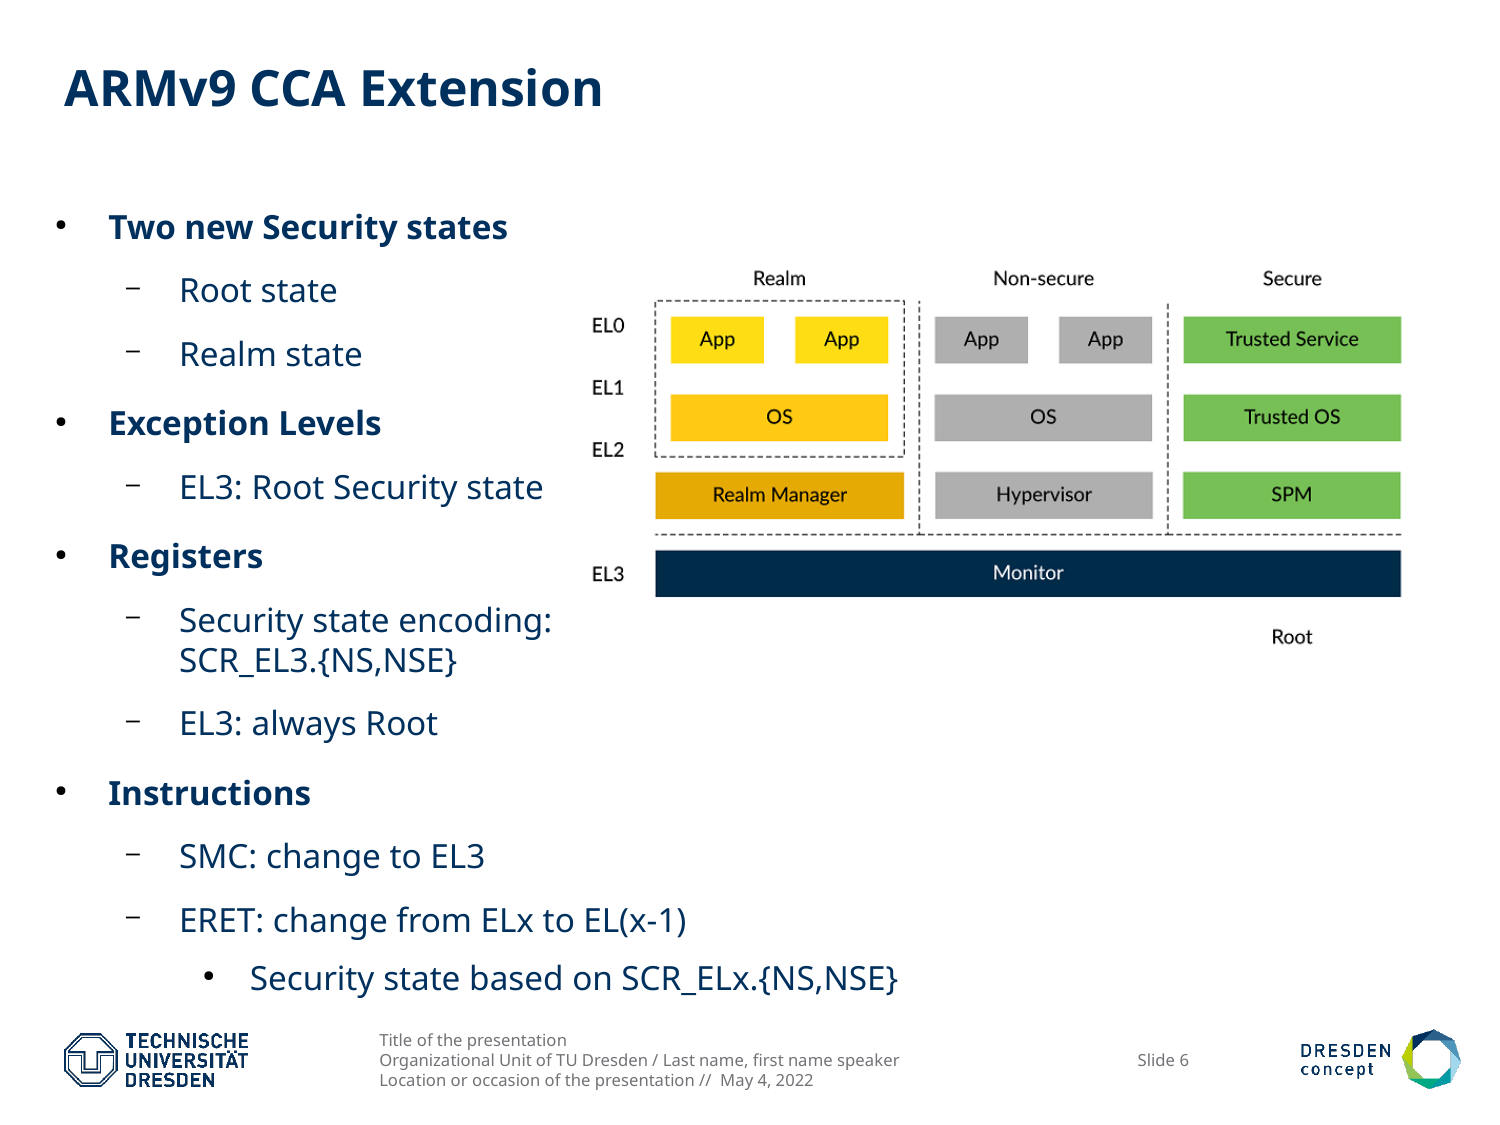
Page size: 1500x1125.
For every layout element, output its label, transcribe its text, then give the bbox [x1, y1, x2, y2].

picture [1301, 1029, 1461, 1089]
title ARMv9 CCA Extension [64, 56, 1437, 190]
picture [64, 1033, 248, 1087]
list Two new Security states Root state Realm state Exception Levels EL3: Root Security state Registers Security state encoding: SCR_EL3.{NS,NSE} EL3: always Root Instructions SMC: change to EL3 ERET: change from ELx to EL(x-1) Security state based on SCR_ELx.{NS,NSE} [37, 205, 901, 863]
picture [562, 224, 1433, 675]
